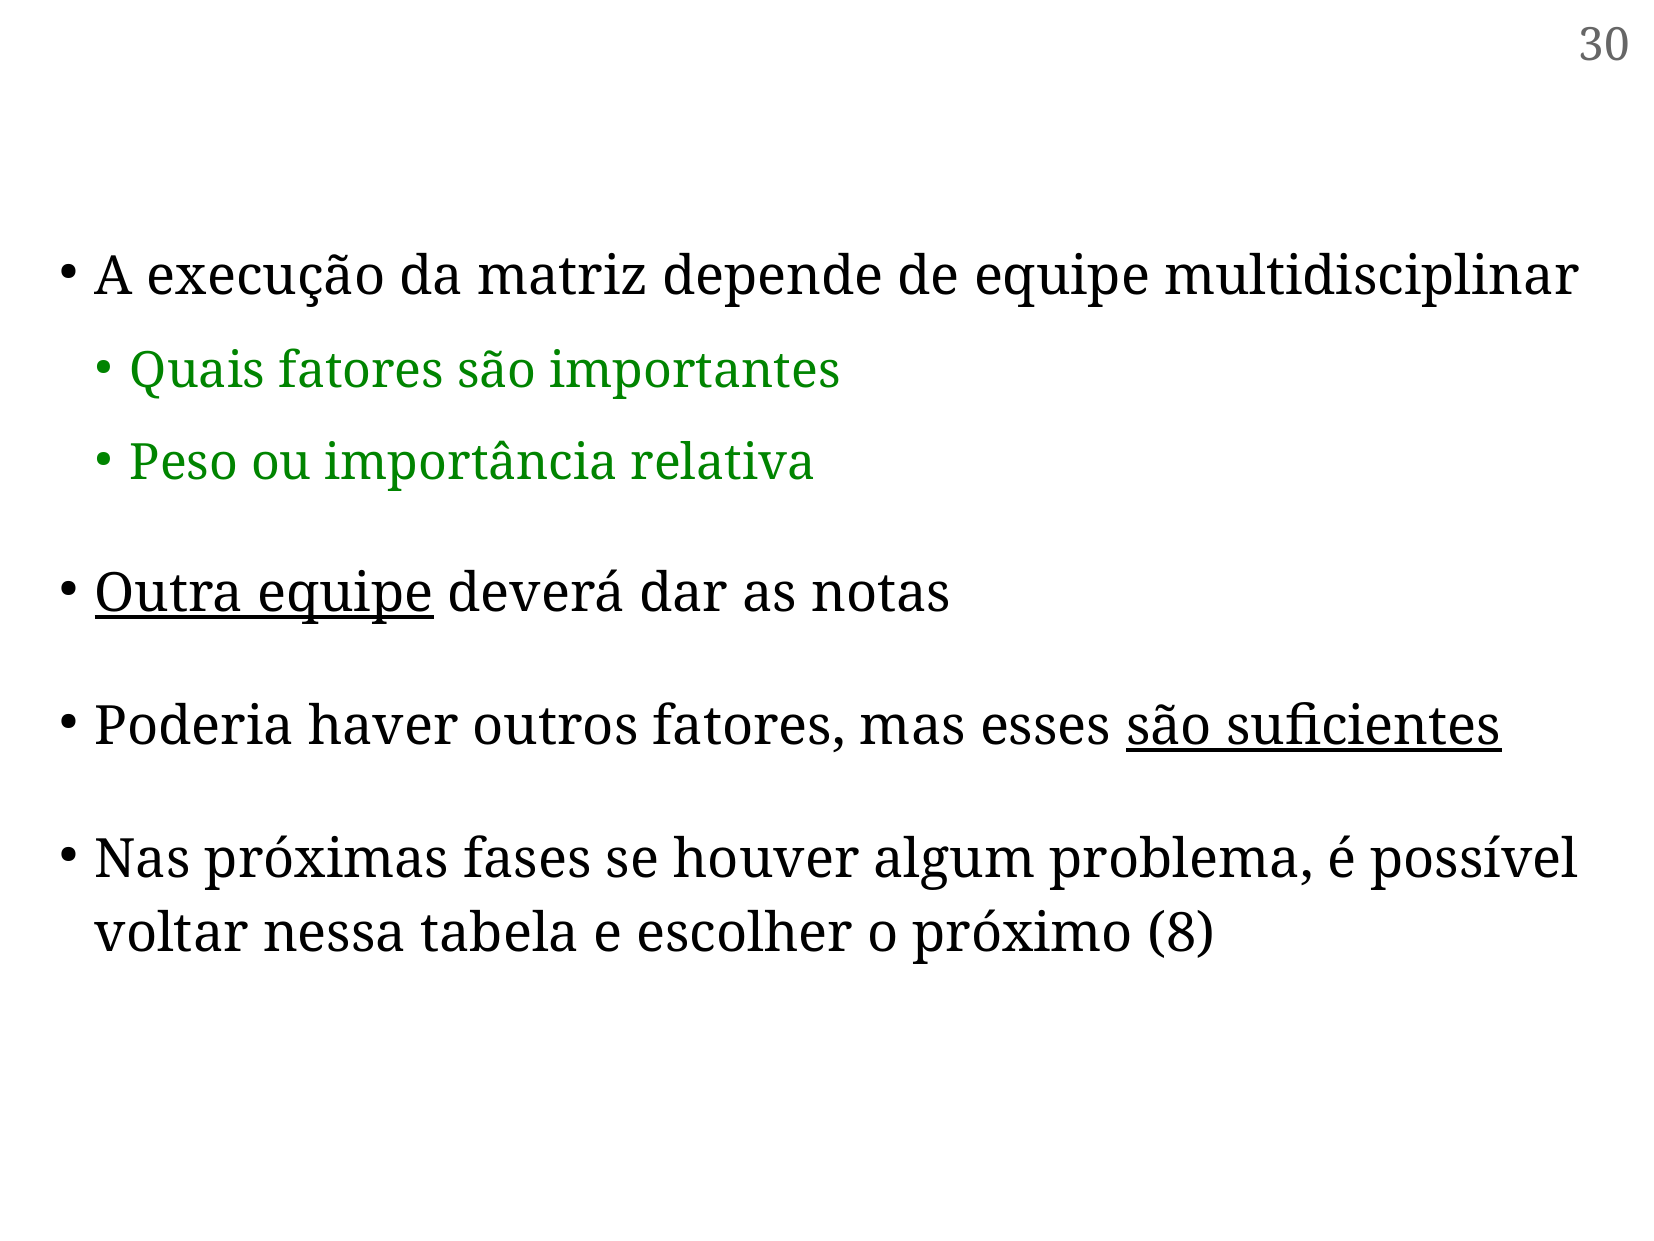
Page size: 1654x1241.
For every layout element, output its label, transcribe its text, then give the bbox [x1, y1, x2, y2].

list A execução da matriz depende de equipe multidisciplinar Quais fatores são importantes Peso ou importância relativa Outra equipe deverá dar as notas Poderia haver outros fatores, mas esses são suficientes Nas próximas fases se houver algum problema, é possível voltar nessa tabela e escolher o próximo (8) [59, 236, 1595, 1211]
